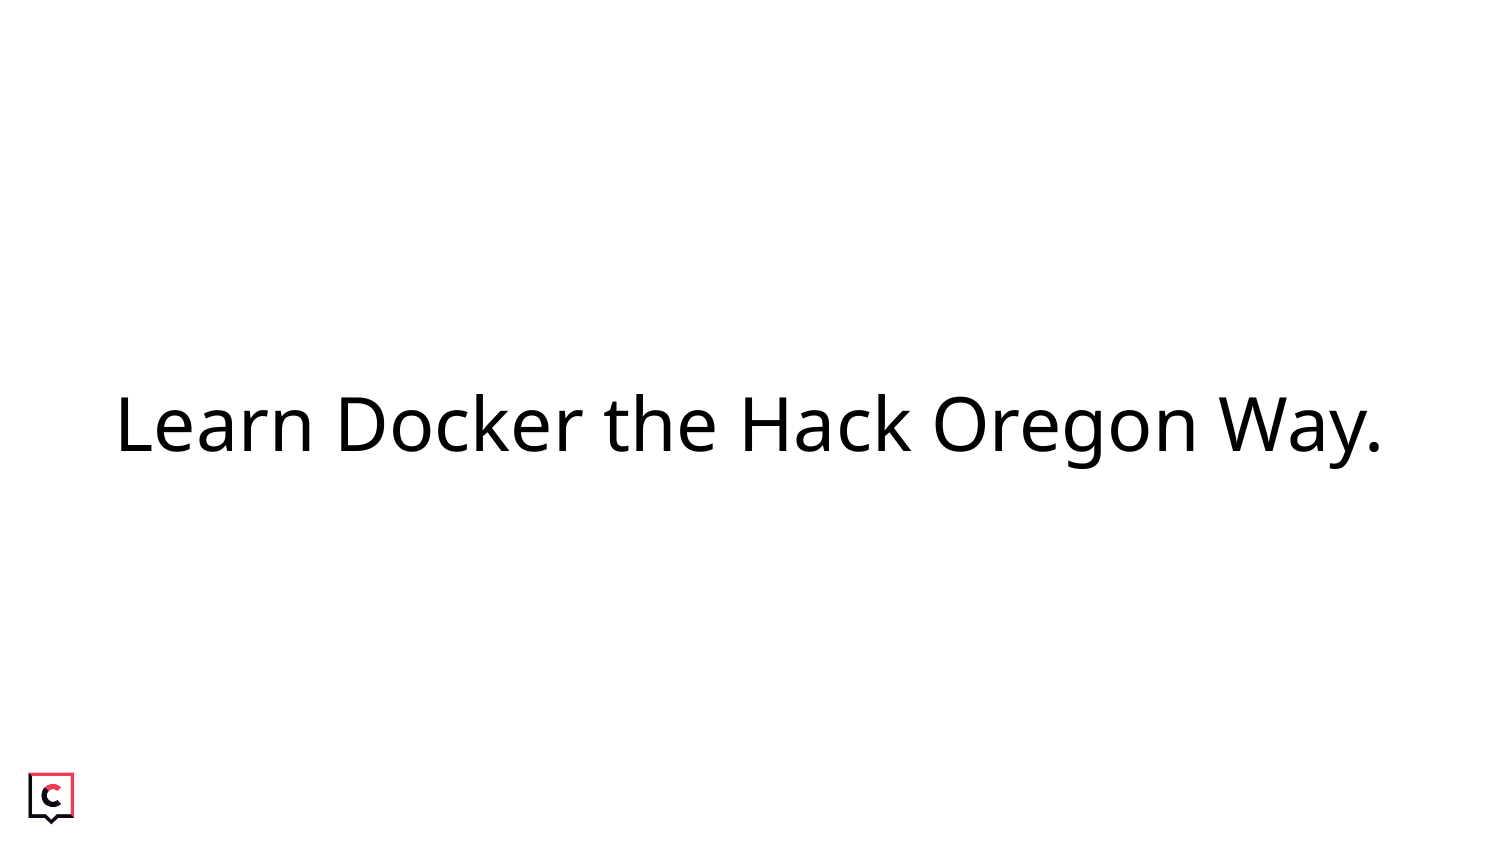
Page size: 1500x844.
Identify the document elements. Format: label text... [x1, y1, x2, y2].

picture [19, 764, 82, 830]
title Learn Docker the Hack Oregon Way. [51, 352, 1449, 491]
